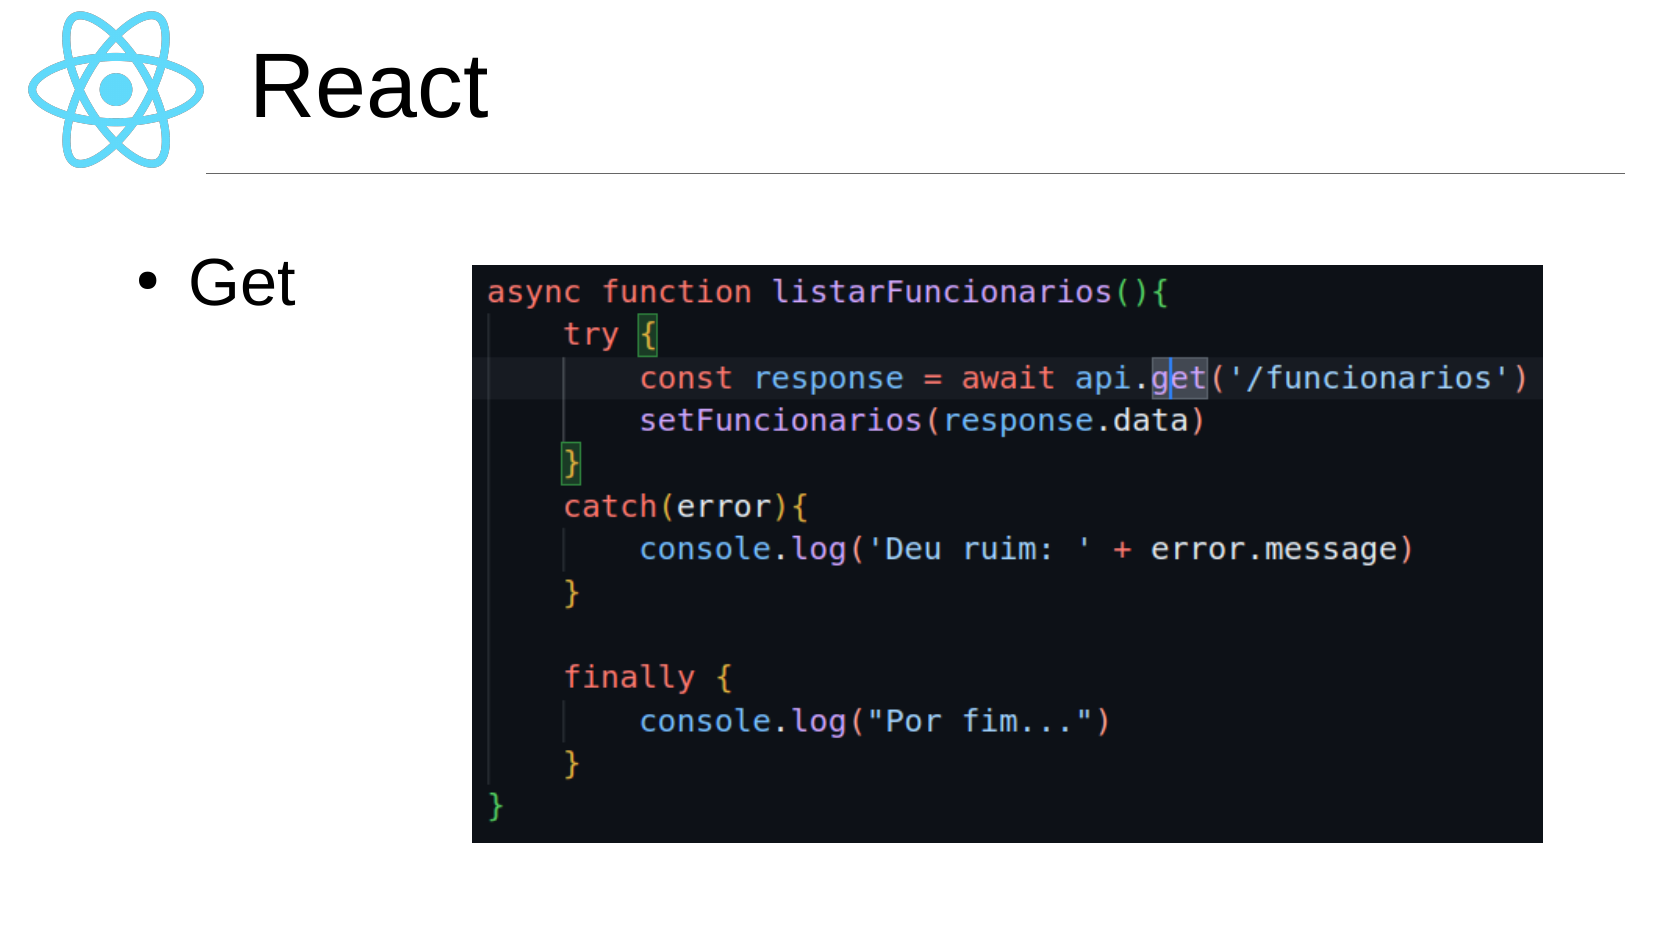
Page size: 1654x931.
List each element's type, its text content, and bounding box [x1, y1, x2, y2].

picture [0, 0, 292, 207]
list Get [118, 244, 1607, 325]
title React [292, 7, 1654, 164]
picture [472, 265, 1543, 843]
